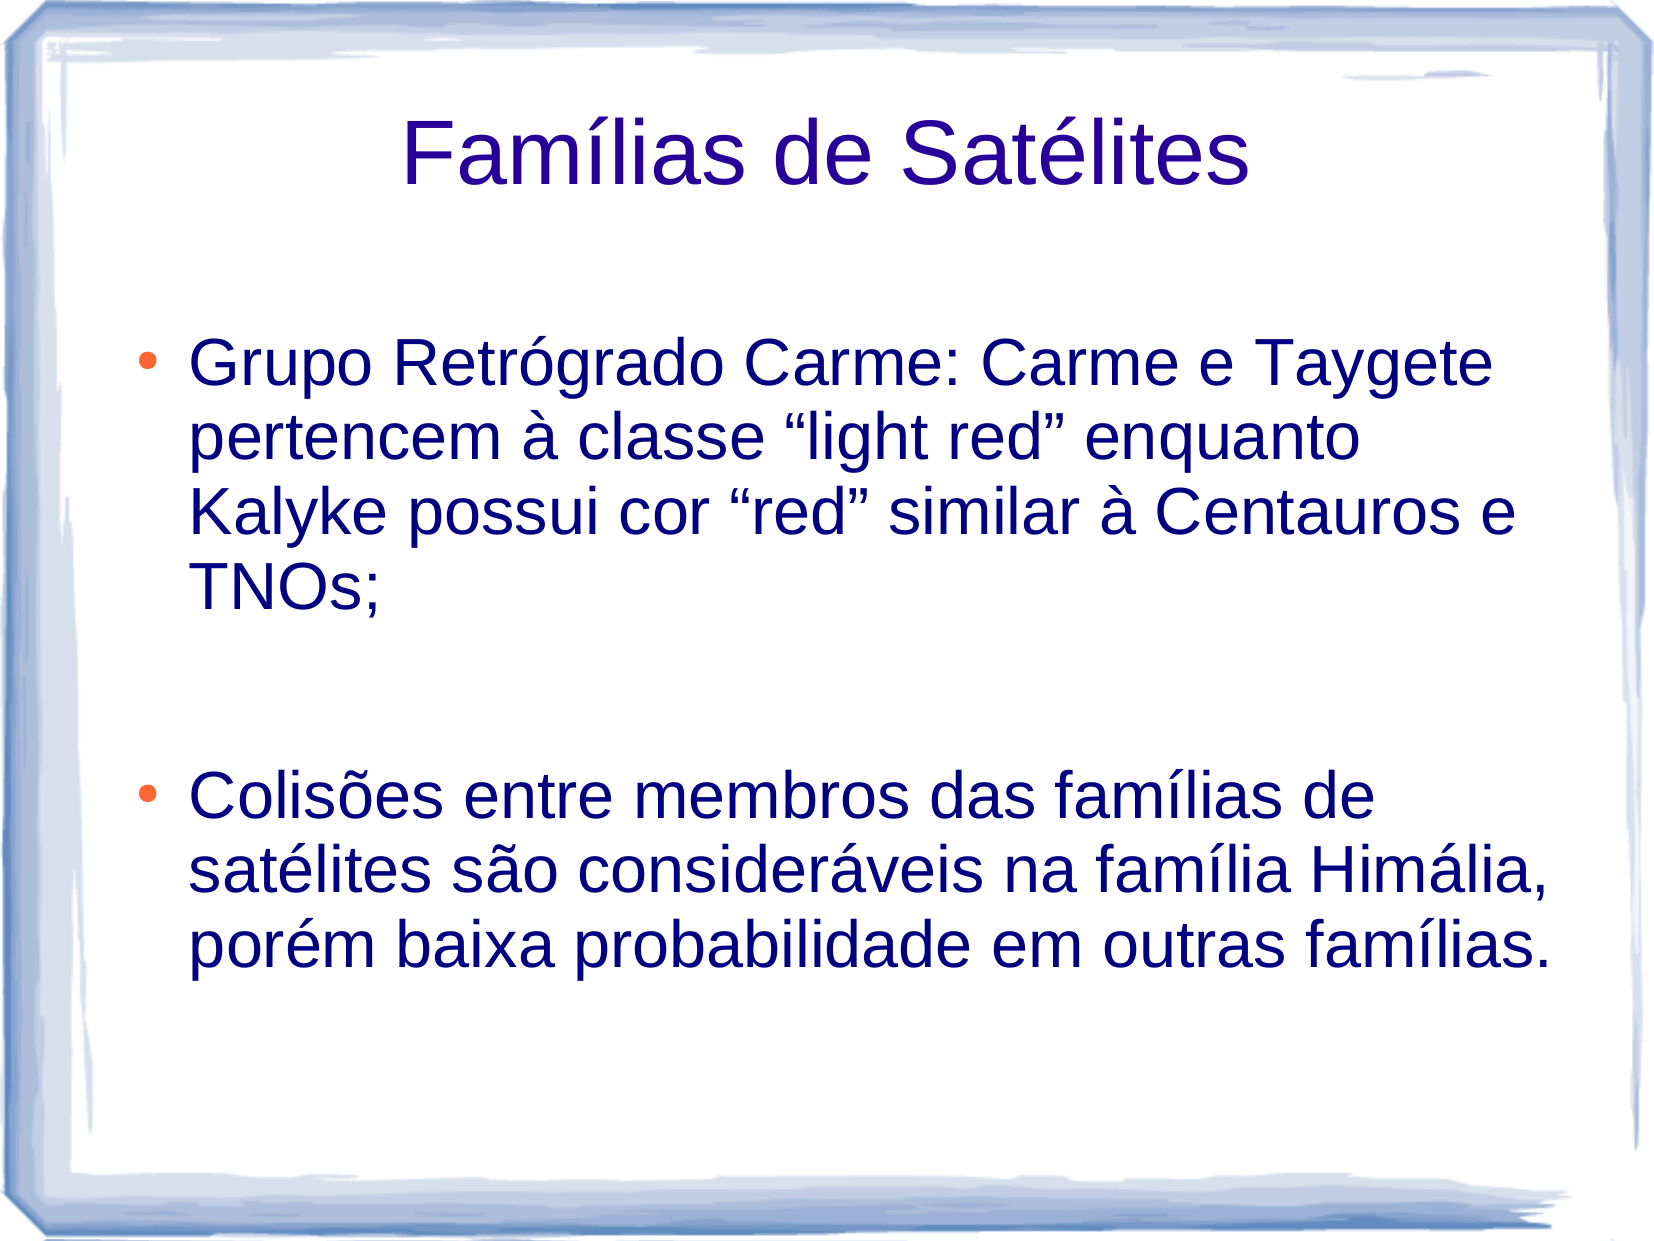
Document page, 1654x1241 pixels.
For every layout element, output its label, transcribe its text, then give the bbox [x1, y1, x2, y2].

title Famílias de Satélites [82, 49, 1571, 257]
picture [0, 0, 1654, 1241]
list Grupo Retrógrado Carme: Carme e Taygete pertencem à classe “light red” enquanto Kalyke possui cor “red” similar à Centauros e TNOs; Colisões entre membros das famílias de satélites são consideráveis na família Himália, porém baixa probabilidade em outras famílias. [118, 324, 1571, 1045]
